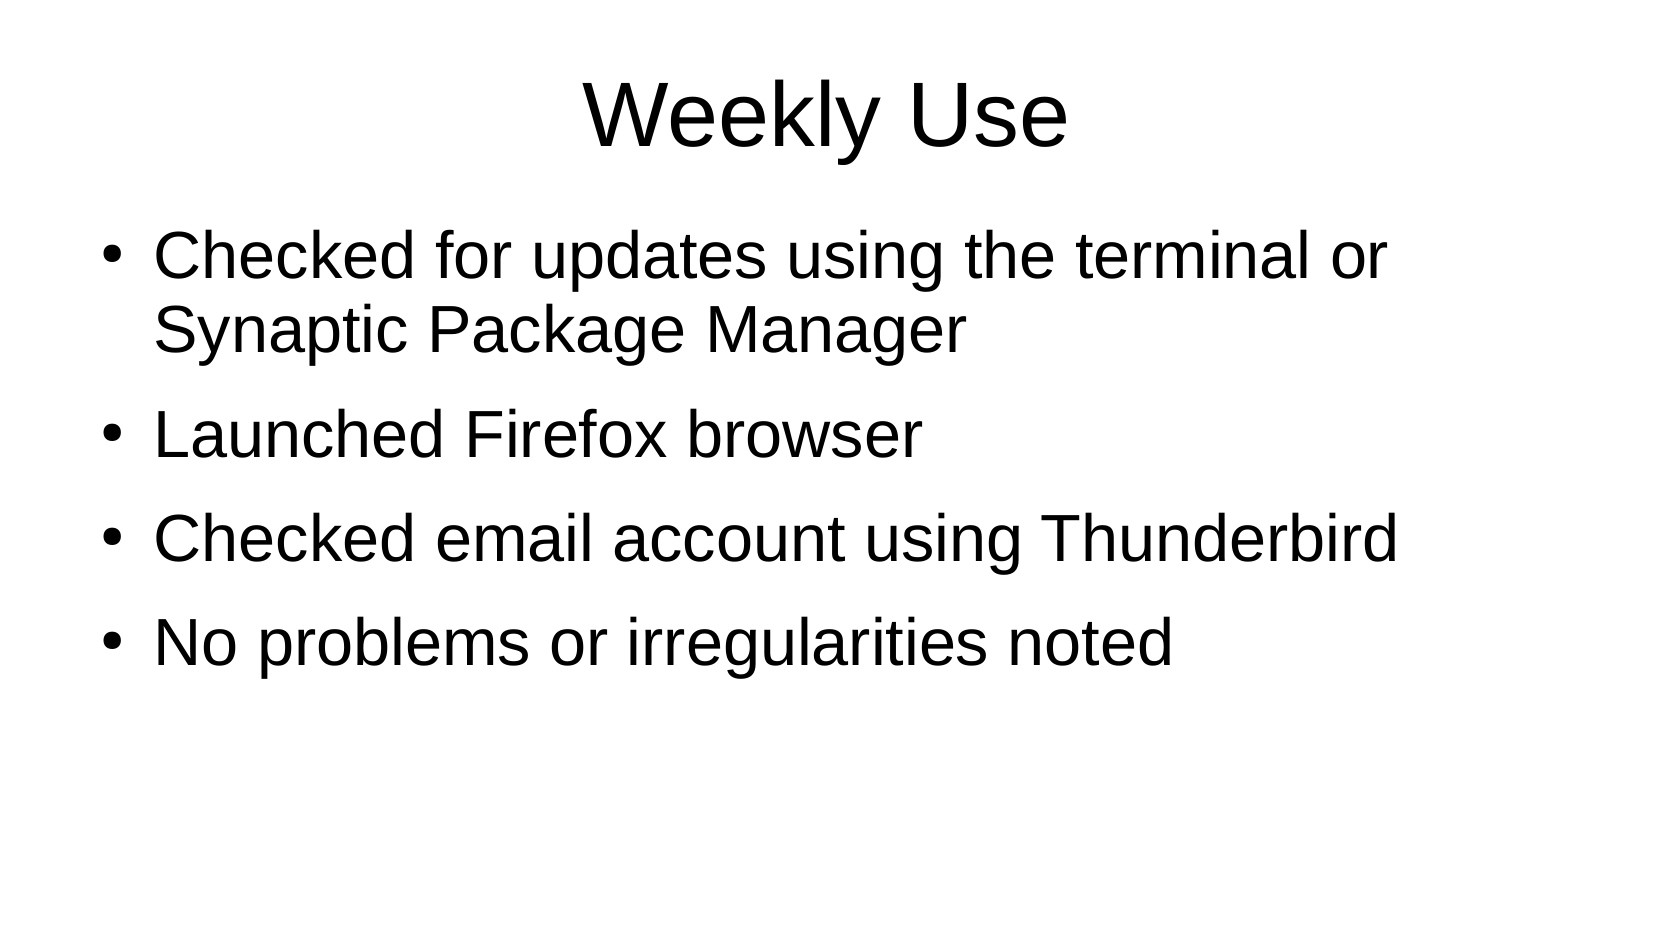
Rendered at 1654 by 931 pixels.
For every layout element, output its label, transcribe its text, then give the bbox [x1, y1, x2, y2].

list Checked for updates using the terminal or Synaptic Package Manager Launched Firefox browser Checked email account using Thunderbird No problems or irregularities noted [82, 217, 1571, 758]
title Weekly Use [82, 37, 1571, 193]
